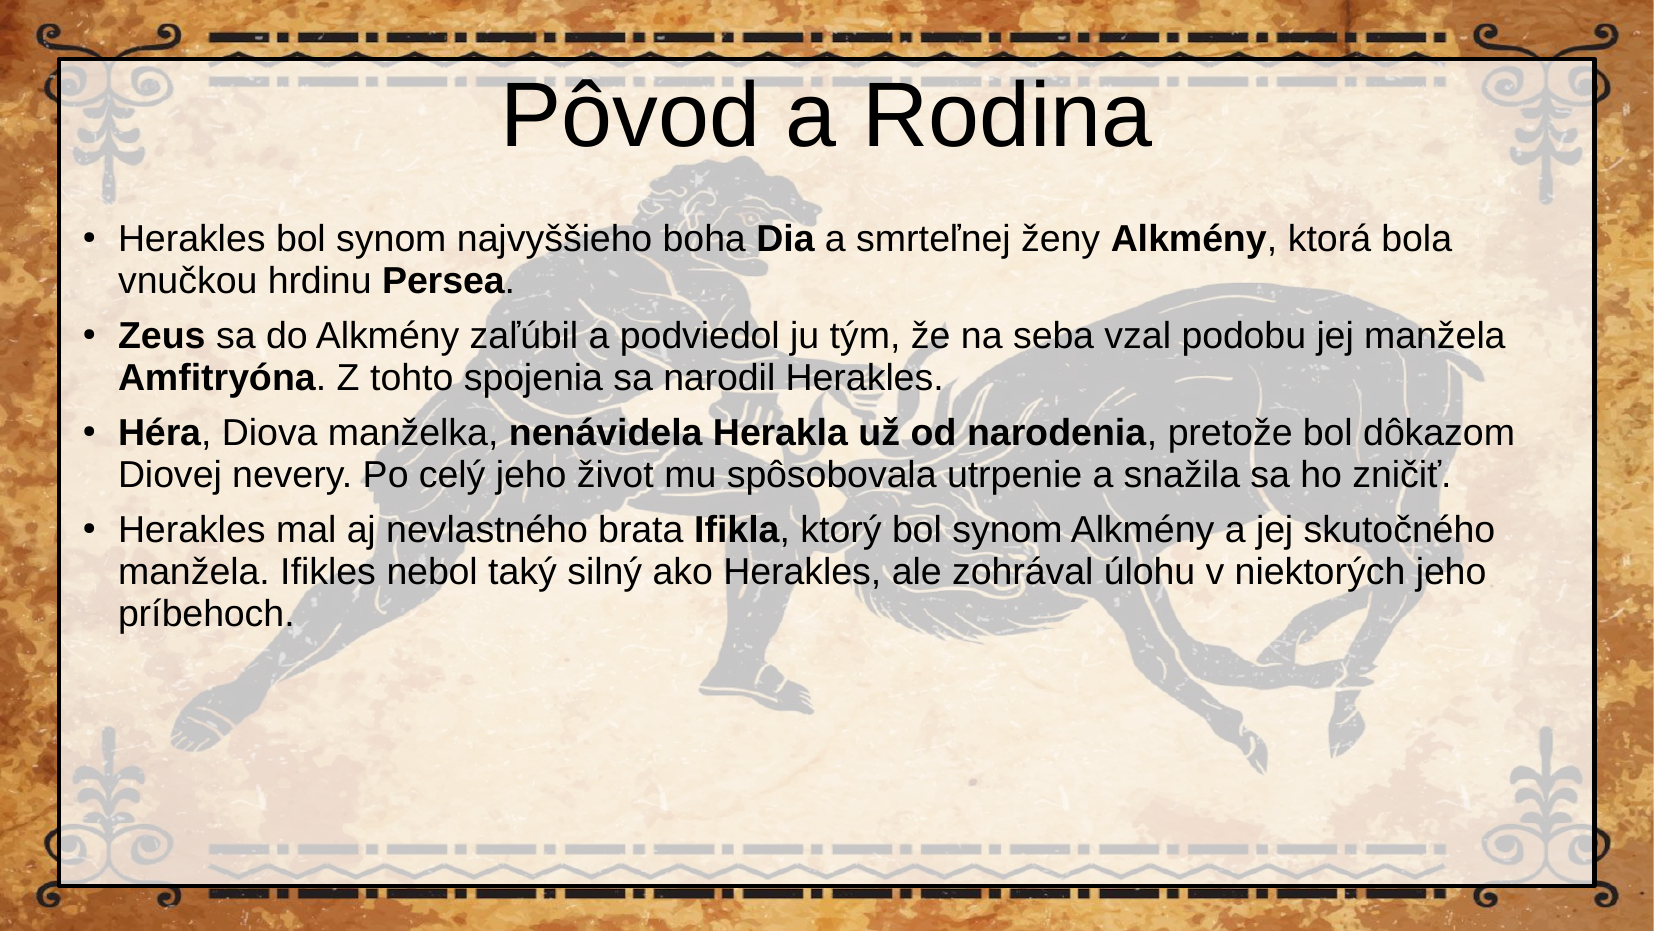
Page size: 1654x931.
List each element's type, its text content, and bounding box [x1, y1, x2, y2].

subtitle Herakles bol synom najvyššieho boha Dia a smrteľnej ženy Alkmény, ktorá bola vnučkou hrdinu Persea. Zeus sa do Alkmény zaľúbil a podviedol ju tým, že na seba vzal podobu jej manžela Amfitryóna. Z tohto spojenia sa narodil Herakles. Héra, Diova manželka, nenávidela Herakla už od narodenia, pretože bol dôkazom Diovej nevery. Po celý jeho život mu spôsobovala utrpenie a snažila sa ho zničiť. Herakles mal aj nevlastného brata Ifikla, ktorý bol synom Alkmény a jej skutočného manžela. Ifikles nebol taký silný ako Herakles, ale zohrával úlohu v niektorých jeho príbehoch. [82, 217, 1571, 758]
title Pôvod a Rodina [82, 37, 1571, 193]
text_box [59, 59, 1595, 886]
picture [0, 0, 1654, 931]
